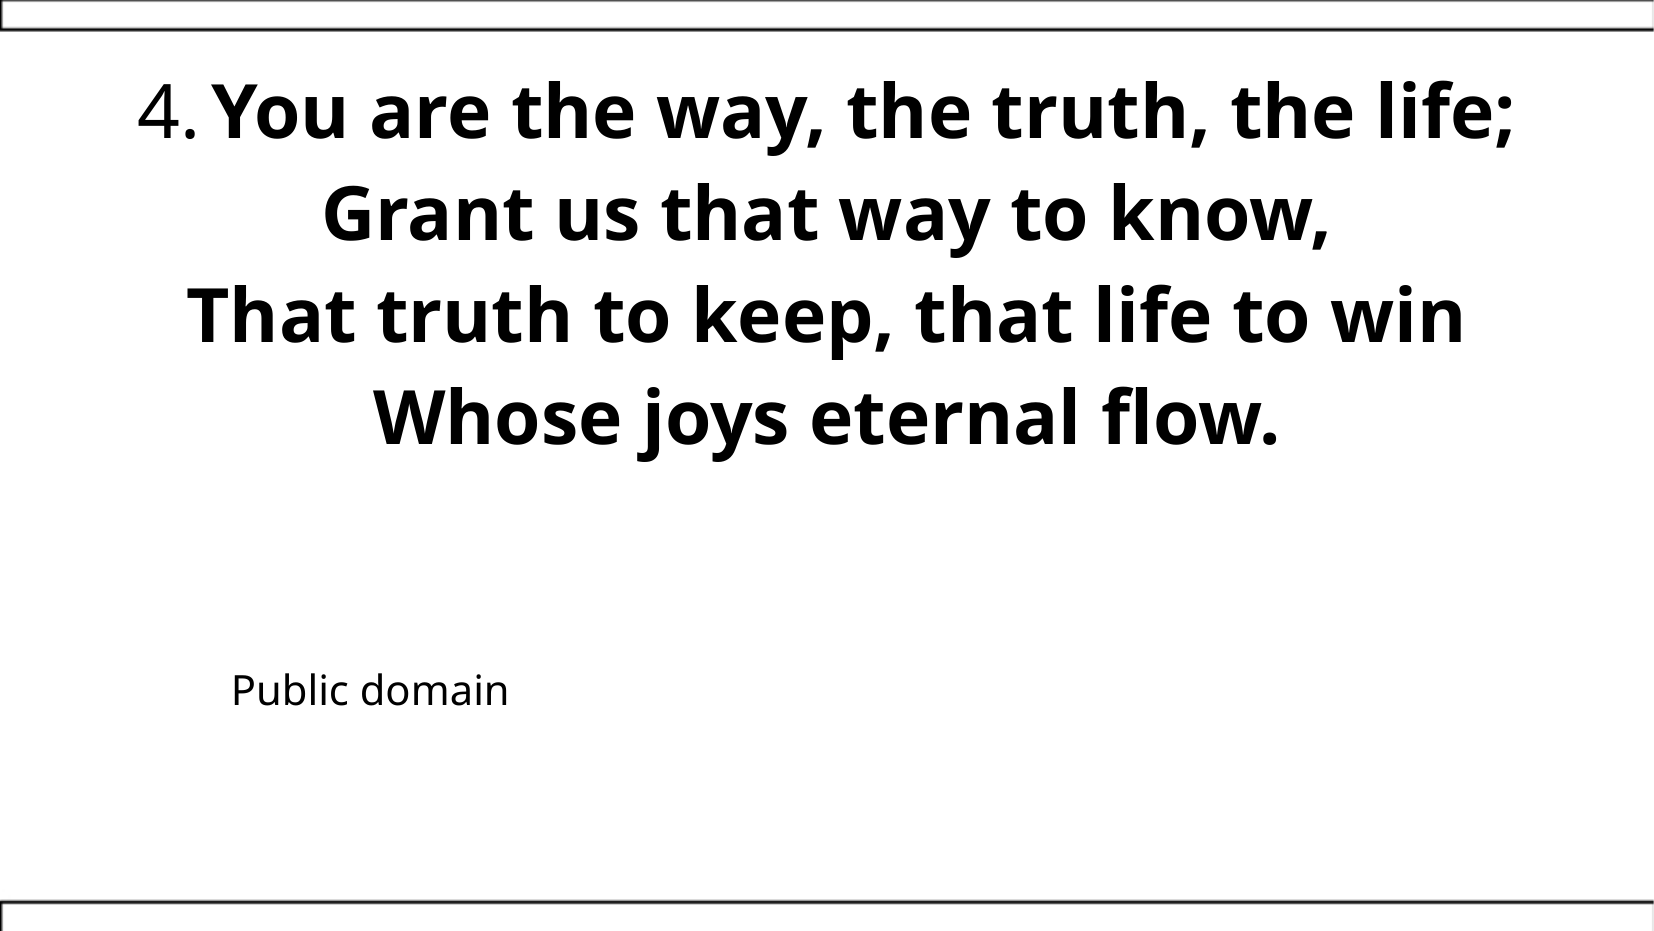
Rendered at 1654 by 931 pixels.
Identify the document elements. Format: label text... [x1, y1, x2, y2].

picture [0, 0, 1654, 931]
text_box 4. You are the way, the truth, the life; Grant us that way to know, That truth to keep, that life to win Whose joys eternal flow. Public domain [84, 50, 1570, 764]
